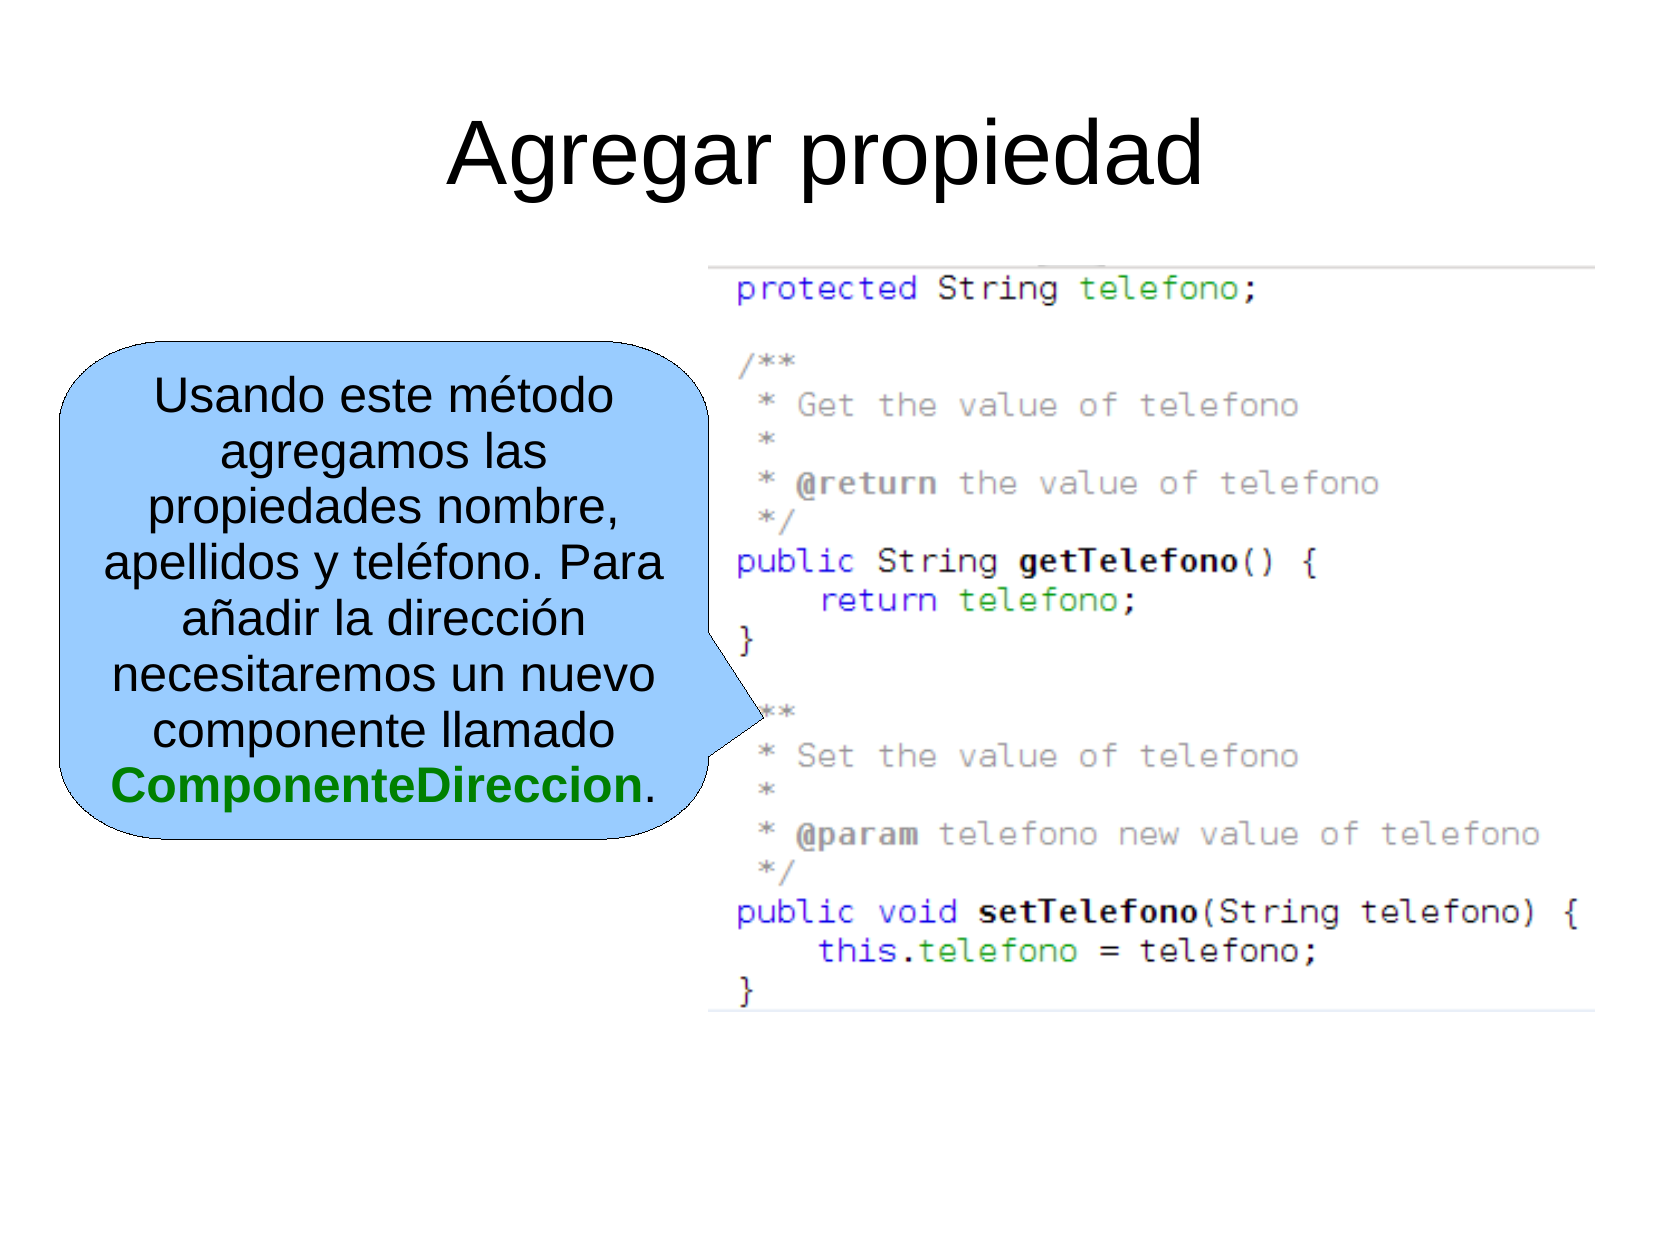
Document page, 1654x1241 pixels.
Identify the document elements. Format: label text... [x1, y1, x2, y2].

picture [708, 265, 1595, 1012]
title Agregar propiedad [82, 56, 1571, 250]
text_box Usando este método agregamos las propiedades nombre, apellidos y teléfono. Para añadir la dirección necesitaremos un nuevo componente llamado ComponenteDireccion. [59, 341, 764, 840]
